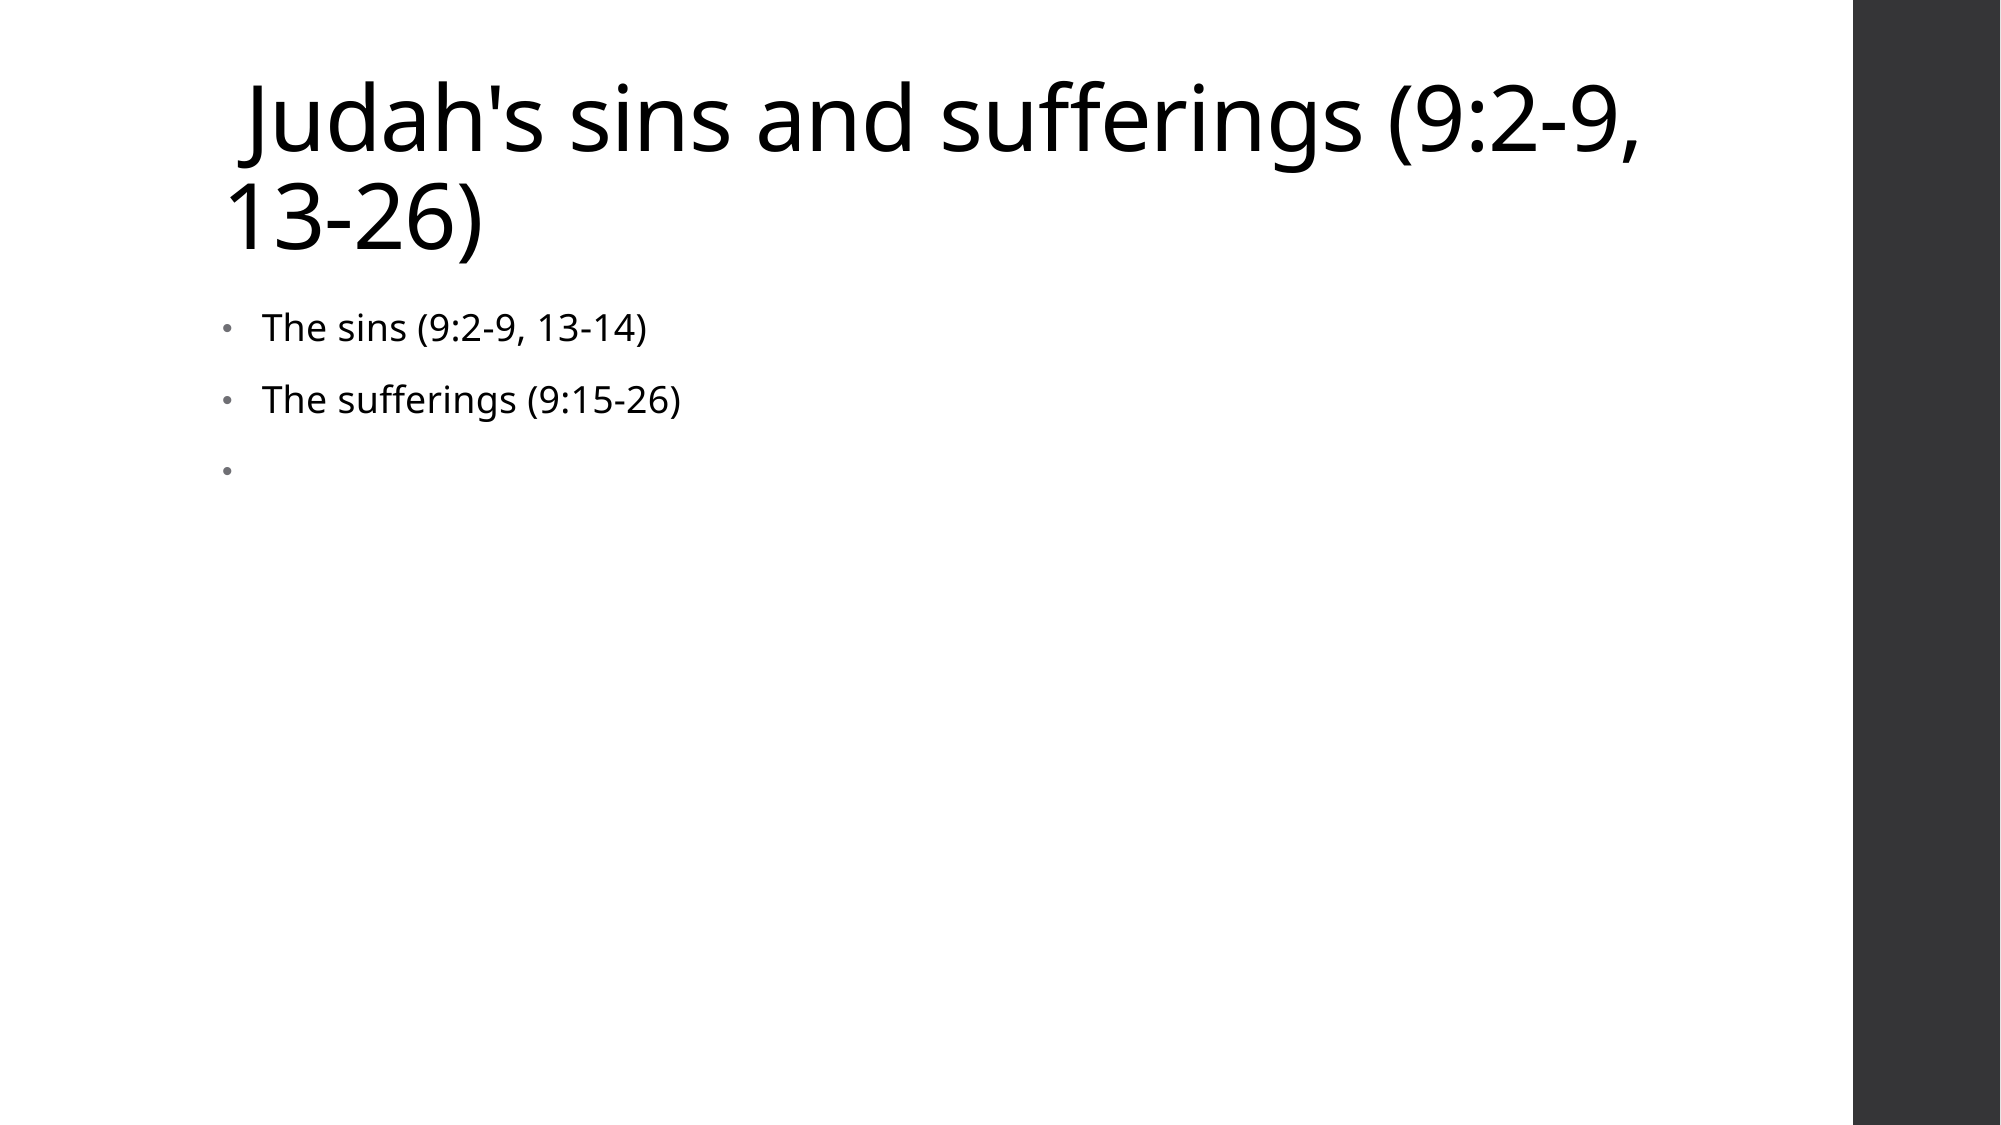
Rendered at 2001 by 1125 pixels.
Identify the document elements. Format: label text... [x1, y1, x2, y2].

title Judah's sins and sufferings (9:2-9, 13-26) [206, 60, 1797, 278]
list The sins (9:2-9, 13-14) The sufferings (9:15-26) [206, 299, 1617, 1014]
